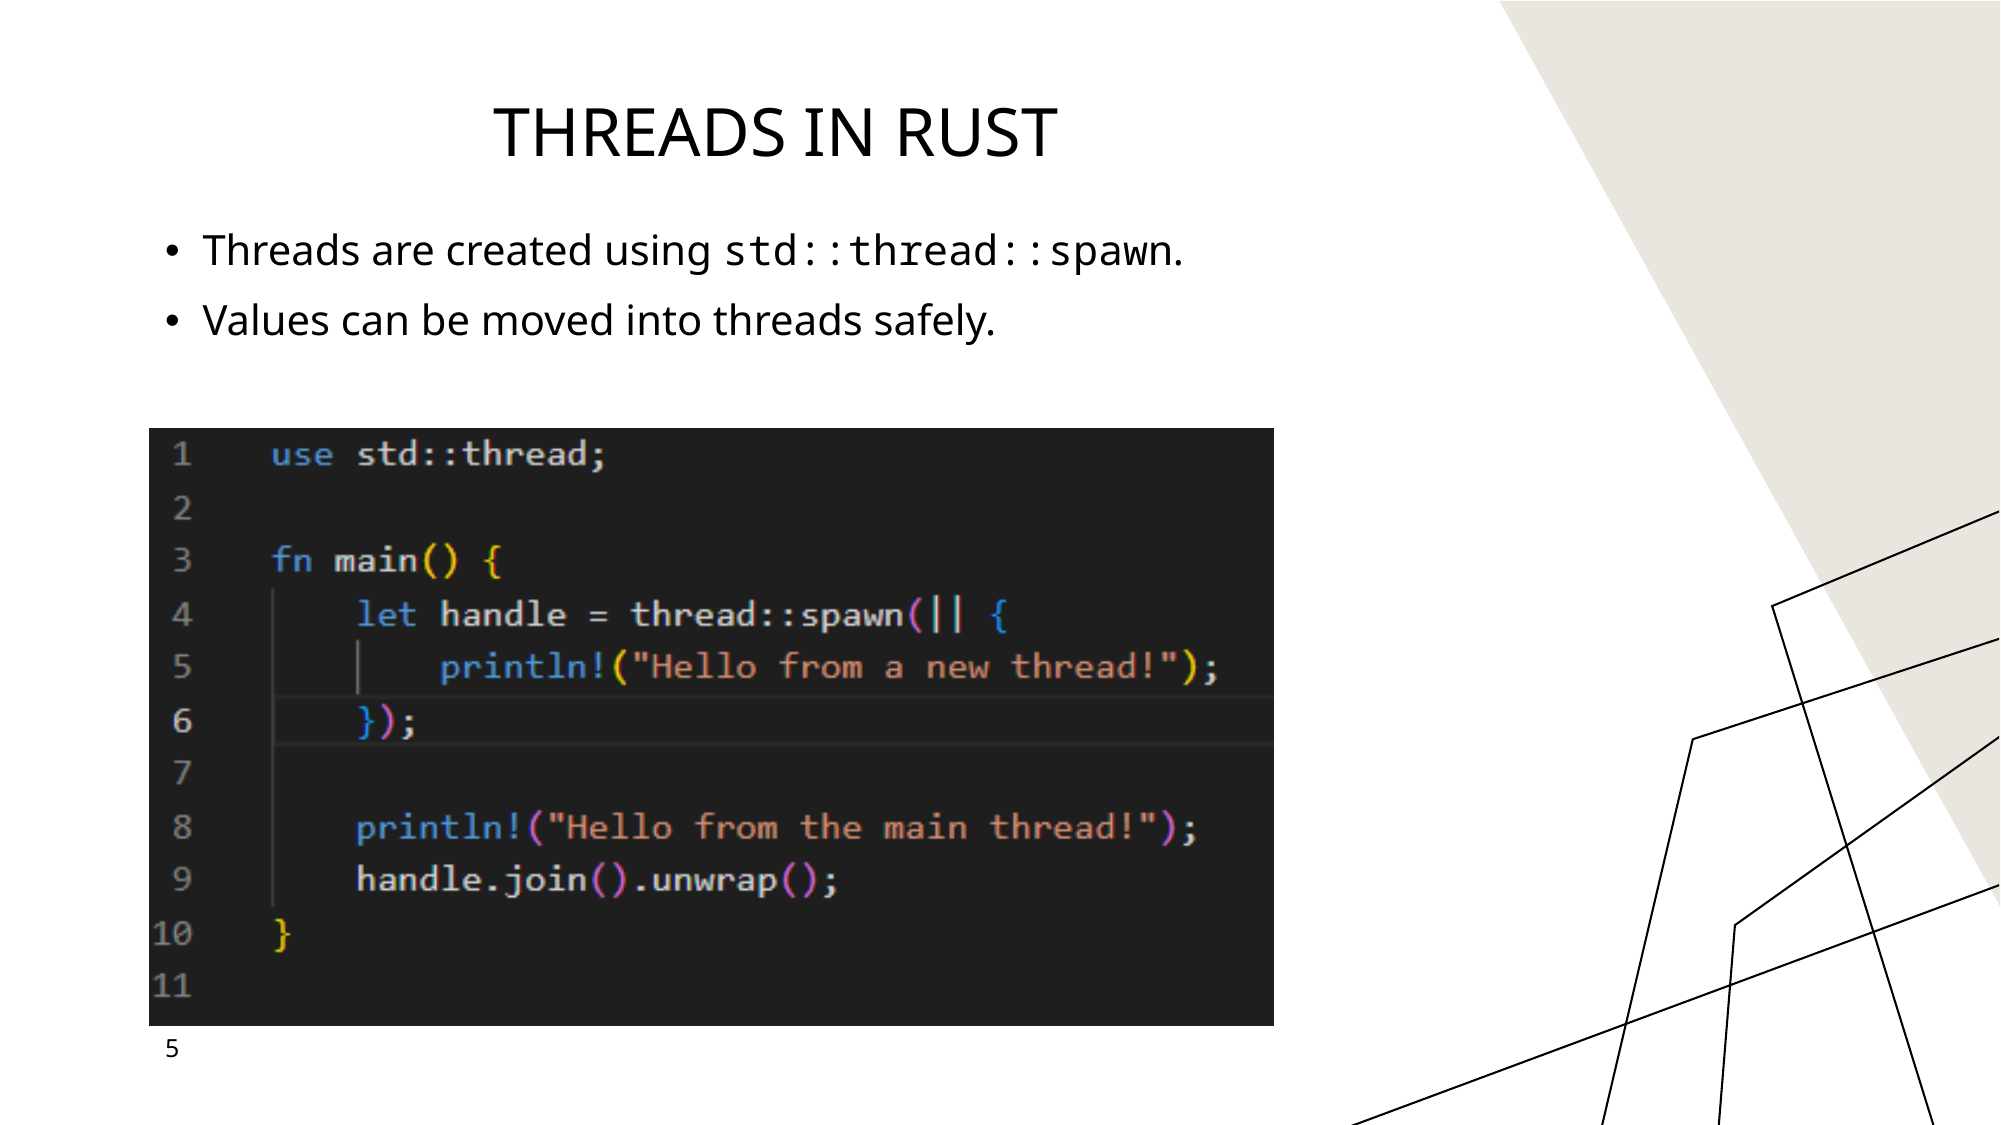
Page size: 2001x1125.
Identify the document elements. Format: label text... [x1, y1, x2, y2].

slide_number 5 [150, 1026, 254, 1074]
list Threads are created using std::thread::spawn. Values can be moved into threads safely. [150, 222, 1344, 905]
picture [149, 428, 1274, 1026]
title Threads in Rust [478, 0, 1673, 271]
